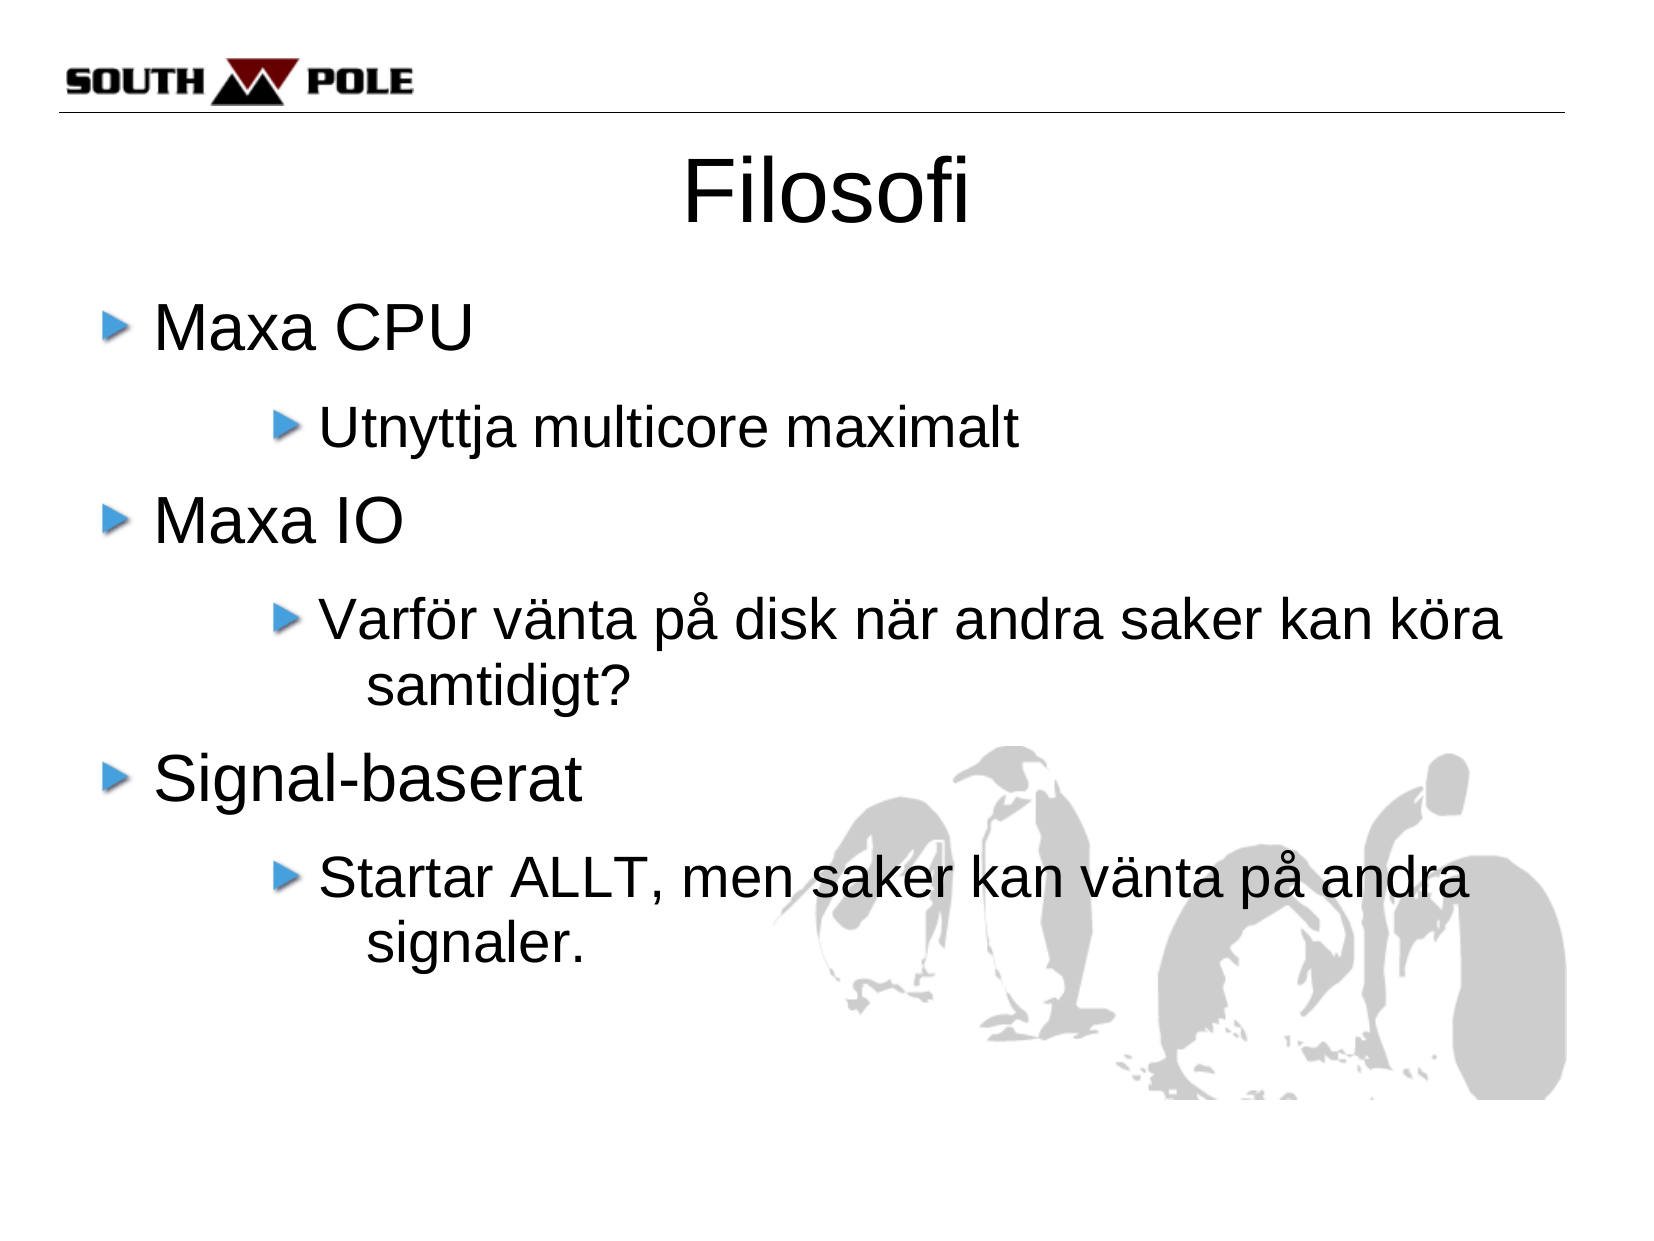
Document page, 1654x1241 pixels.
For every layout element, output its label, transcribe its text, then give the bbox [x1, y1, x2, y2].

list Maxa CPU Utnyttja multicore maximalt Maxa IO Varför vänta på disk när andra saker kan köra samtidigt? Signal-baserat Startar ALLT, men saker kan vänta på andra signaler. [82, 290, 1571, 1094]
title Filosofi [83, 95, 1572, 288]
picture [66, 58, 414, 106]
picture [773, 1094, 1567, 1100]
